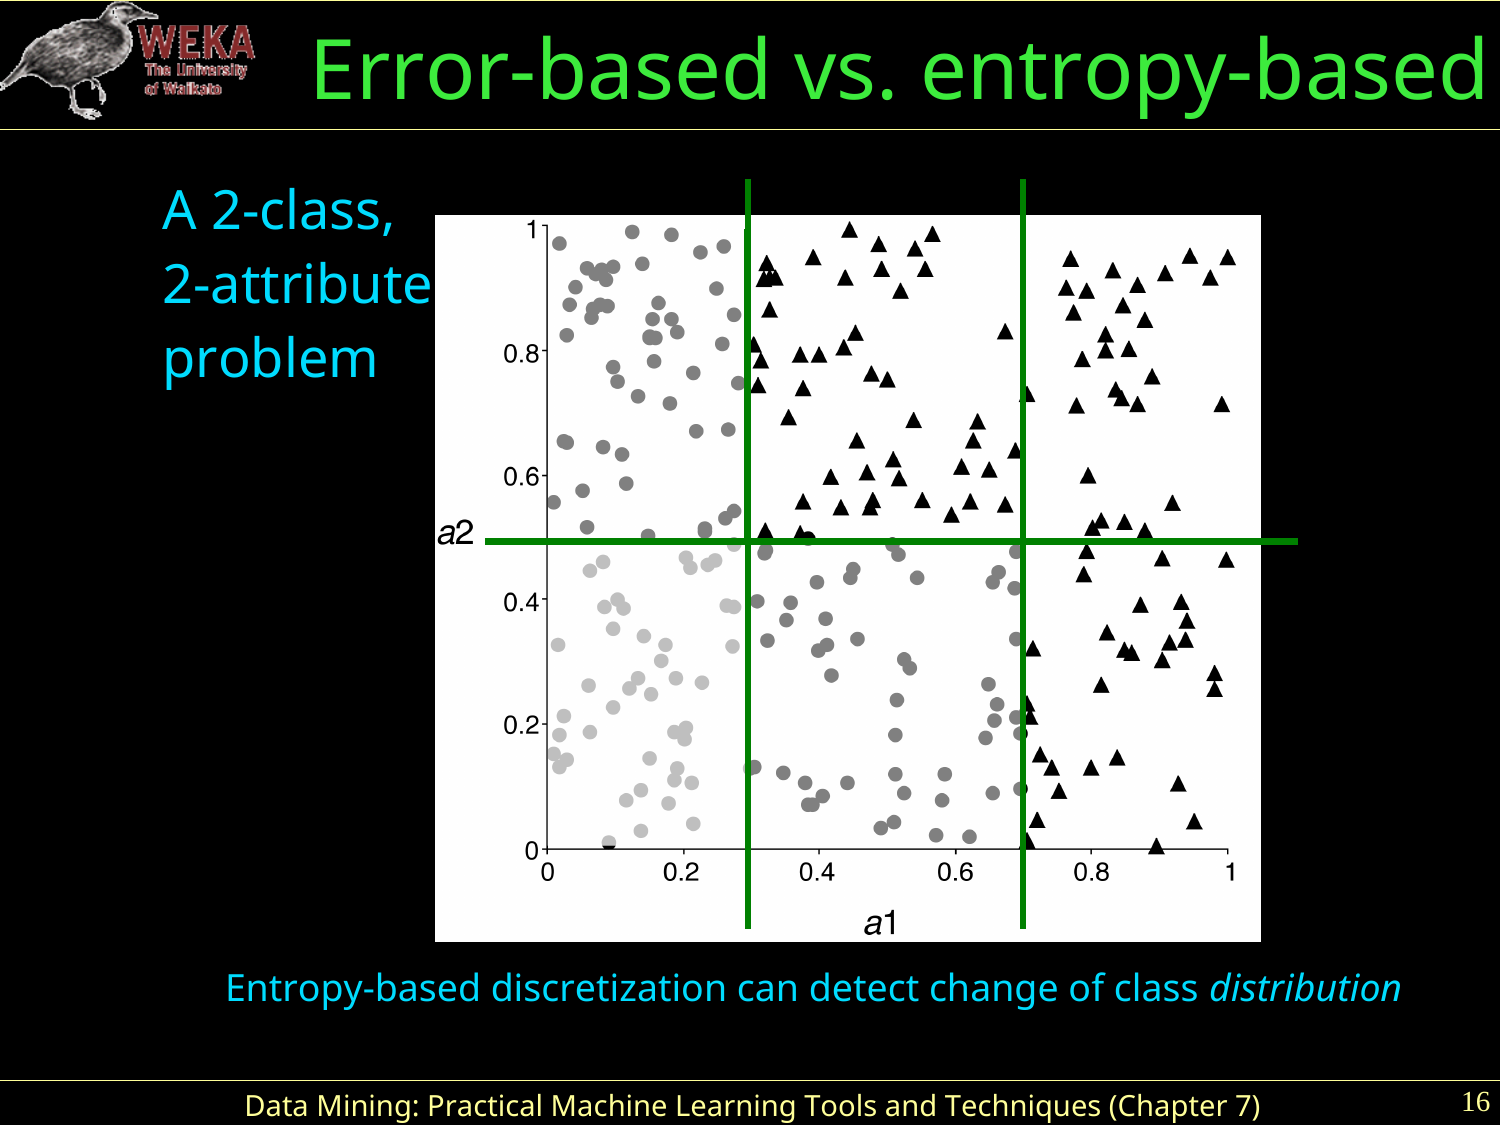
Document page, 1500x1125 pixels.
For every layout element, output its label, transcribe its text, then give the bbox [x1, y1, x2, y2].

picture [751, 215, 1020, 538]
picture [1026, 215, 1261, 538]
title Error-based vs. entropy-based [295, 0, 1500, 148]
picture [435, 362, 1261, 942]
text_box [547, 545, 745, 846]
picture [0, 1, 266, 129]
text_box [751, 545, 1020, 846]
text_box Entropy-based discretization can detect change of class distribution [210, 953, 1423, 1004]
text_box [547, 220, 745, 538]
text_box A 2-class, 2-attribute problem [147, 164, 586, 362]
picture [586, 215, 745, 220]
